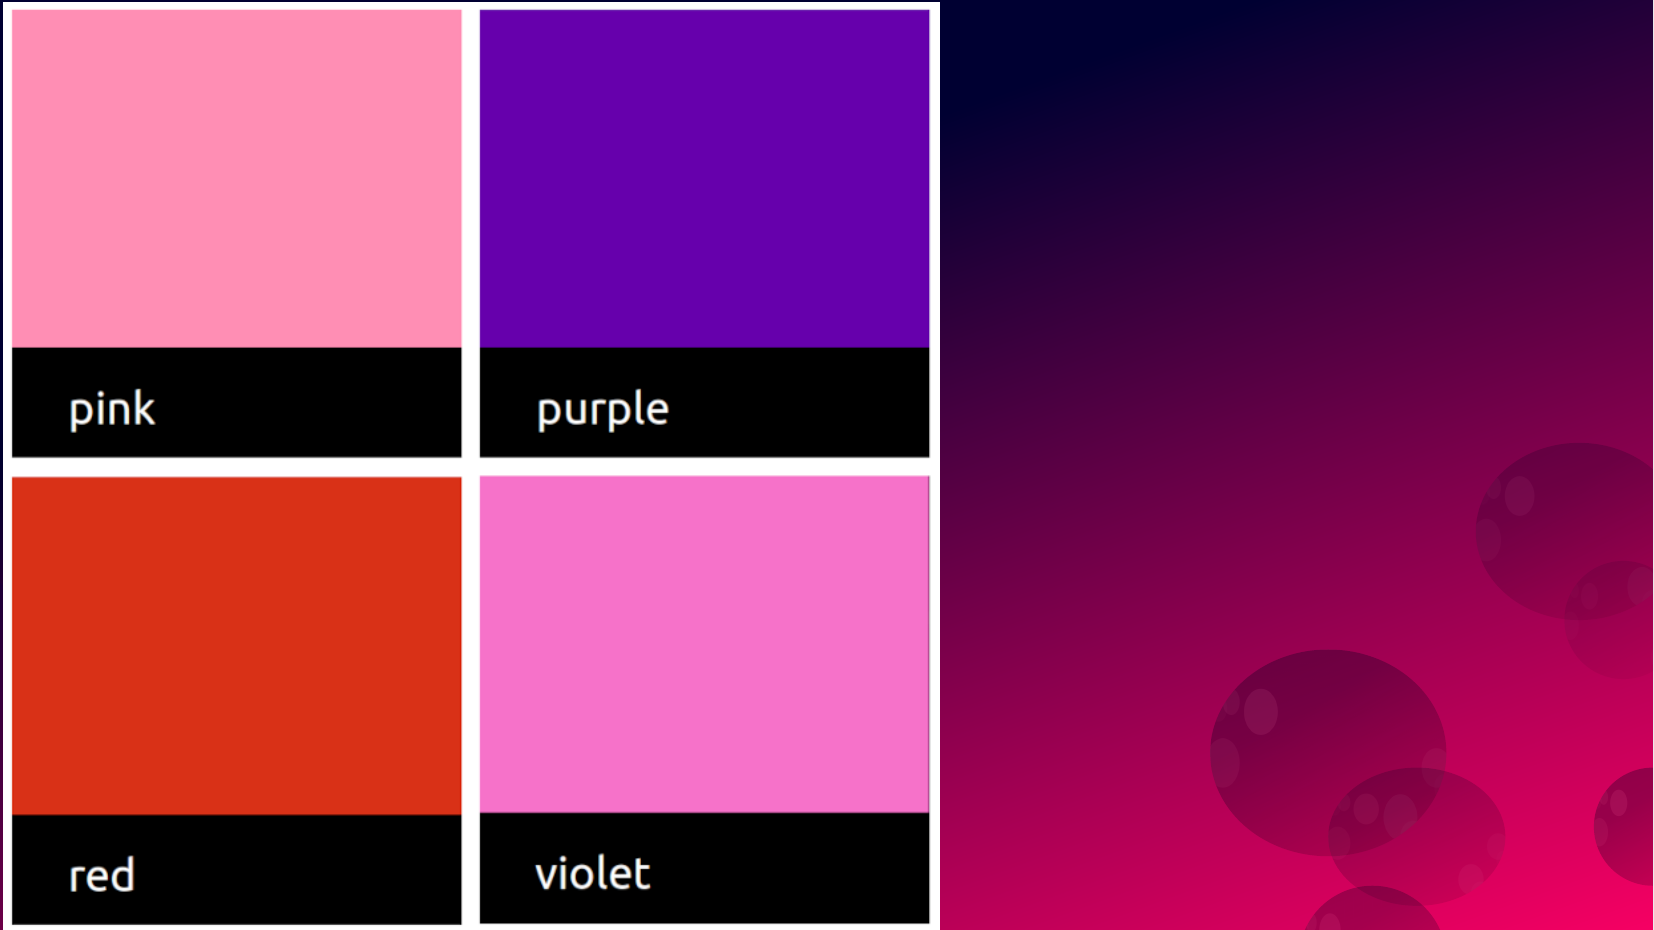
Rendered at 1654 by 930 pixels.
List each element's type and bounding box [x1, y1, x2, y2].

picture [1648, 0, 1654, 930]
picture [0, 2, 940, 930]
